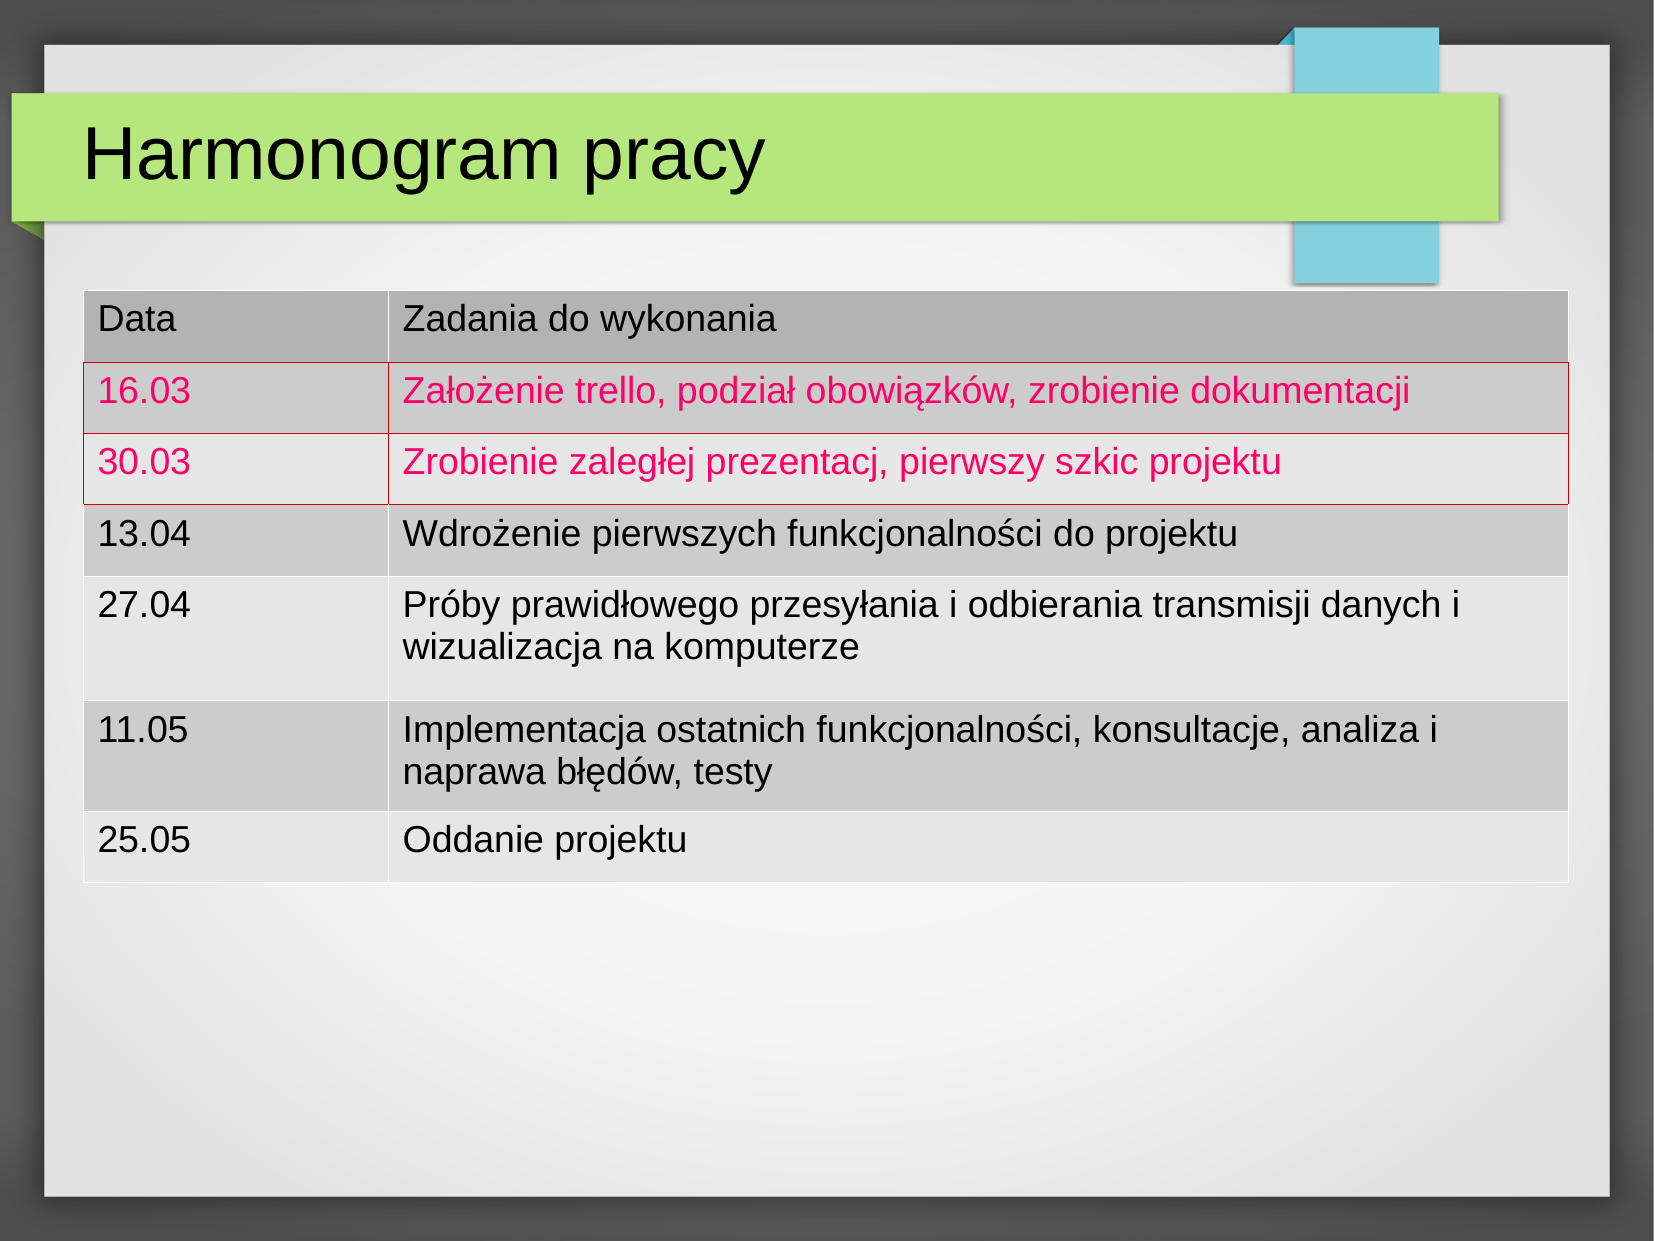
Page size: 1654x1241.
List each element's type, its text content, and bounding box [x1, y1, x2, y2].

table_cell 27.04 [84, 577, 388, 700]
table_header Data [84, 291, 388, 362]
table_cell Próby prawidłowego przesyłania i odbierania transmisji danych i wizualizacja na komputerze [389, 577, 1568, 700]
table_cell 25.05 [84, 812, 388, 882]
table_cell Wdrożenie pierwszych funkcjonalności do projektu [389, 505, 1568, 576]
picture [0, 0, 1654, 1241]
table_cell 13.04 [84, 505, 388, 576]
table_cell Założenie trello, podział obowiązków, zrobienie dokumentacji [389, 363, 1568, 433]
table_cell 30.03 [84, 434, 388, 504]
table_cell 11.05 [84, 701, 388, 811]
table_cell Zrobienie zaległej prezentacj, pierwszy szkic projektu [389, 434, 1568, 504]
table_cell Implementacja ostatnich funkcjonalności, konsultacje, analiza i naprawa błędów, testy [389, 701, 1568, 811]
title Harmonogram pracy [82, 94, 1264, 213]
table_cell Oddanie projektu [389, 812, 1568, 882]
table_header Zadania do wykonania [389, 291, 1568, 362]
table_cell 16.03 [84, 363, 388, 433]
